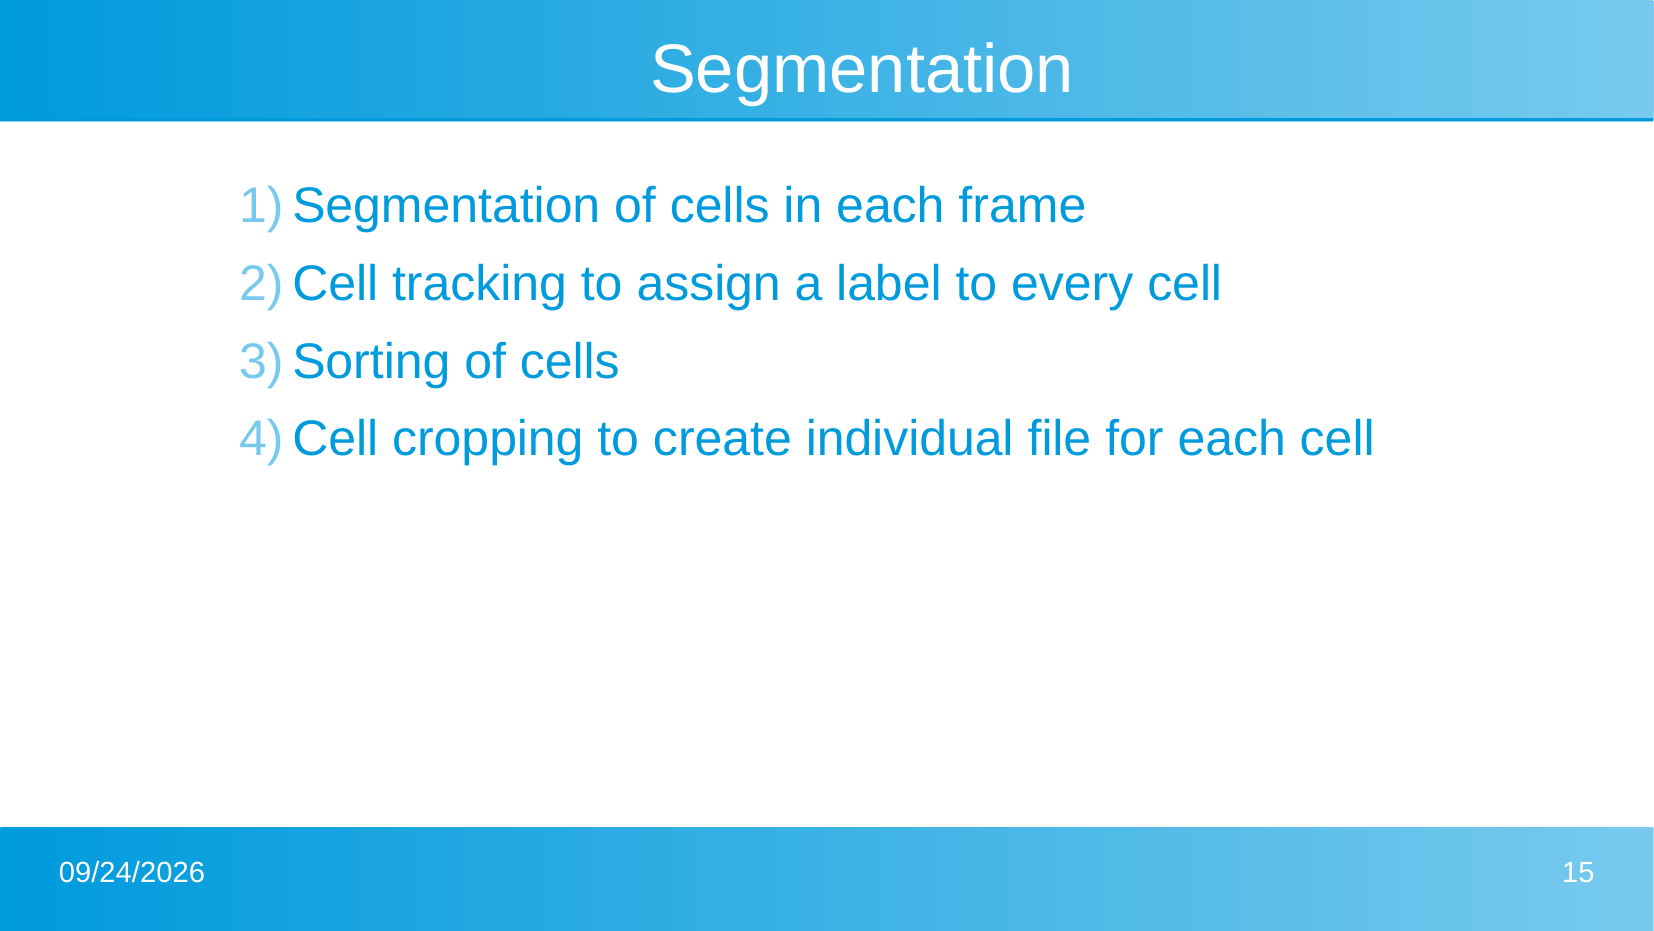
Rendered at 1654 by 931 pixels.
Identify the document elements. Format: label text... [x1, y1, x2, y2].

title Segmentation [59, 29, 1595, 108]
list Segmentation of cells in each frame Cell tracking to assign a label to every cell Sorting of cells Cell cropping to create individual file for each cell [221, 177, 1433, 266]
